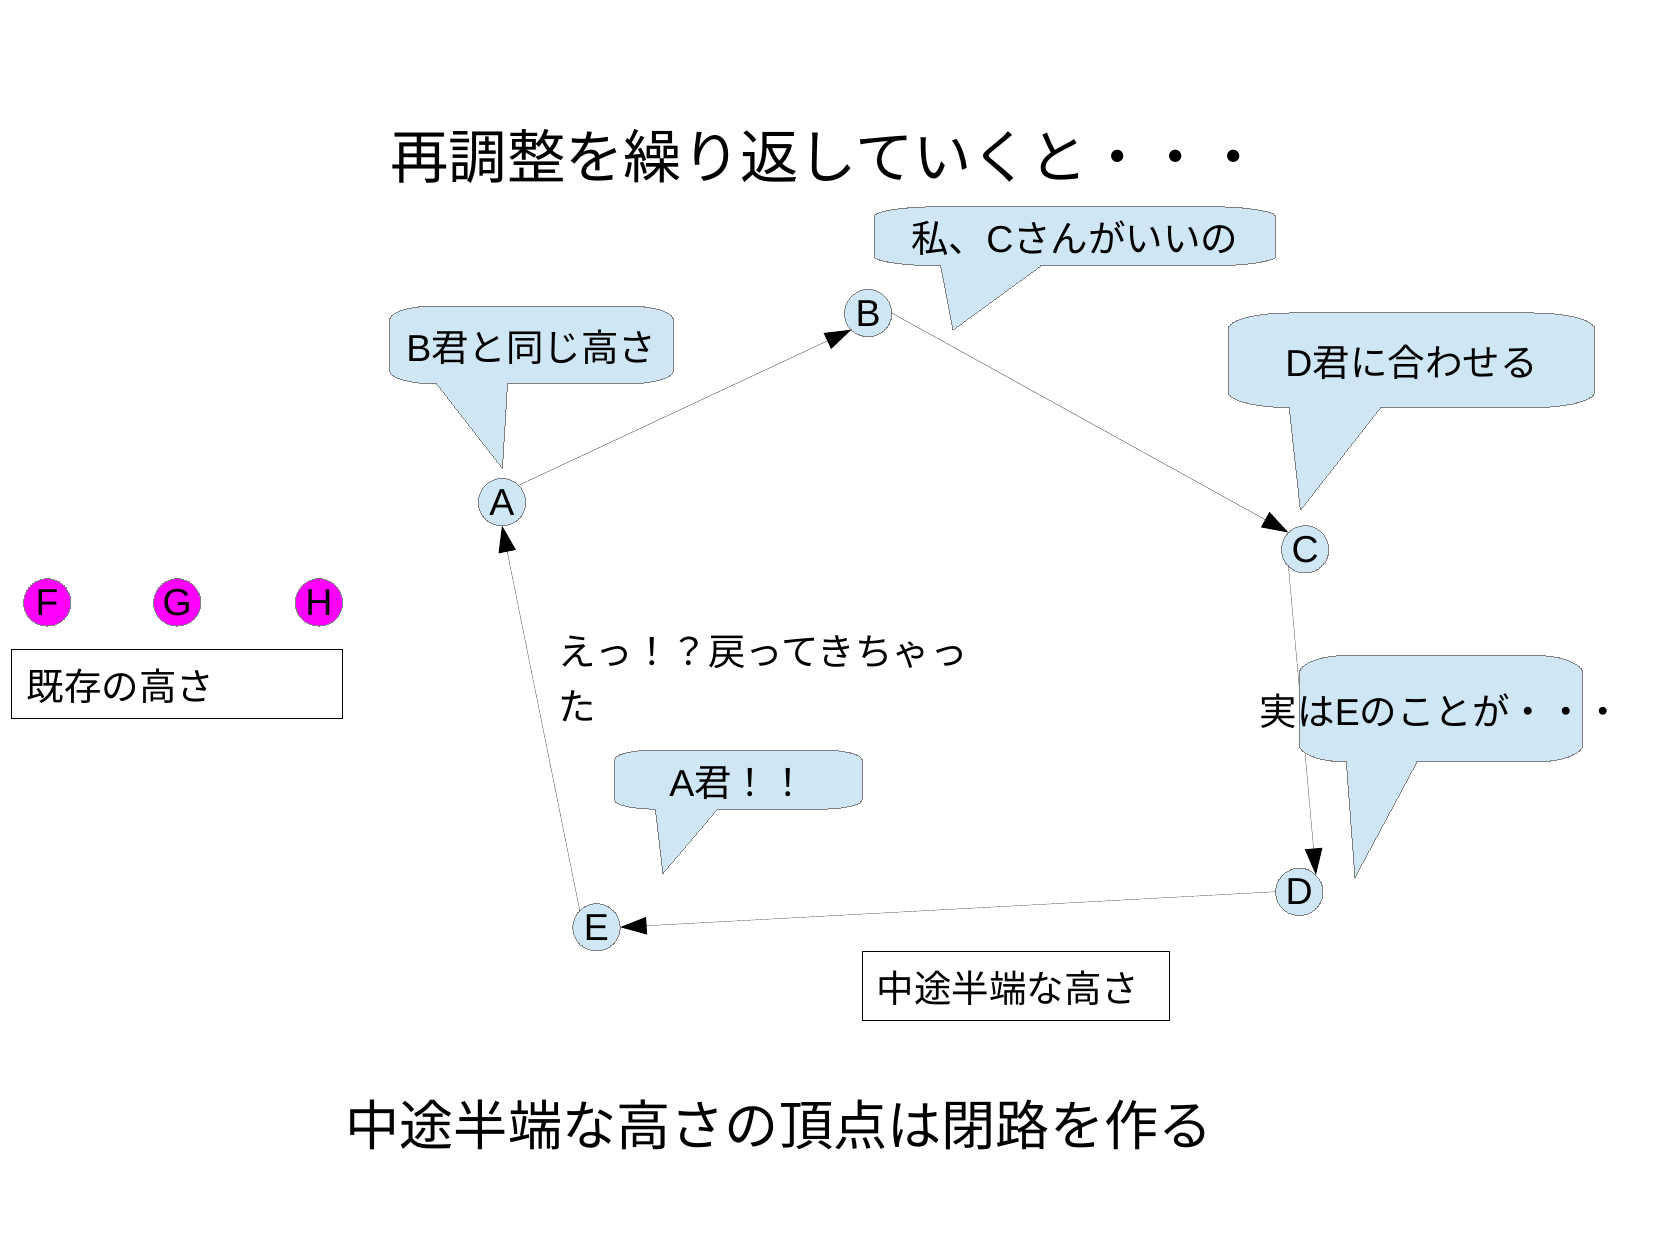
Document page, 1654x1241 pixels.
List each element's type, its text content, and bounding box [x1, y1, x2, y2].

text_box F [23, 578, 71, 627]
text_box C [1281, 525, 1329, 573]
title 再調整を繰り返していくと・・・ [82, 49, 1571, 257]
text_box G [153, 578, 201, 627]
text_box B君と同じ高さ [389, 306, 674, 469]
text_box D君に合わせる [1228, 312, 1595, 510]
text_box 実はEのことが・・・ [1299, 655, 1583, 878]
text_box えっ！？戻ってきちゃった [543, 615, 1004, 668]
text_box H [295, 578, 343, 627]
text_box 中途半端な高さ [862, 951, 1170, 1004]
text_box 中途半端な高さの頂点は閉路を作る [330, 1074, 1312, 1144]
text_box A [478, 478, 526, 526]
text_box D [1275, 868, 1323, 916]
text_box 既存の高さ [11, 649, 343, 702]
text_box A君！！ [614, 750, 863, 874]
text_box 私、Cさんがいいの [874, 206, 1276, 330]
text_box B [844, 289, 892, 337]
text_box E [572, 903, 621, 951]
